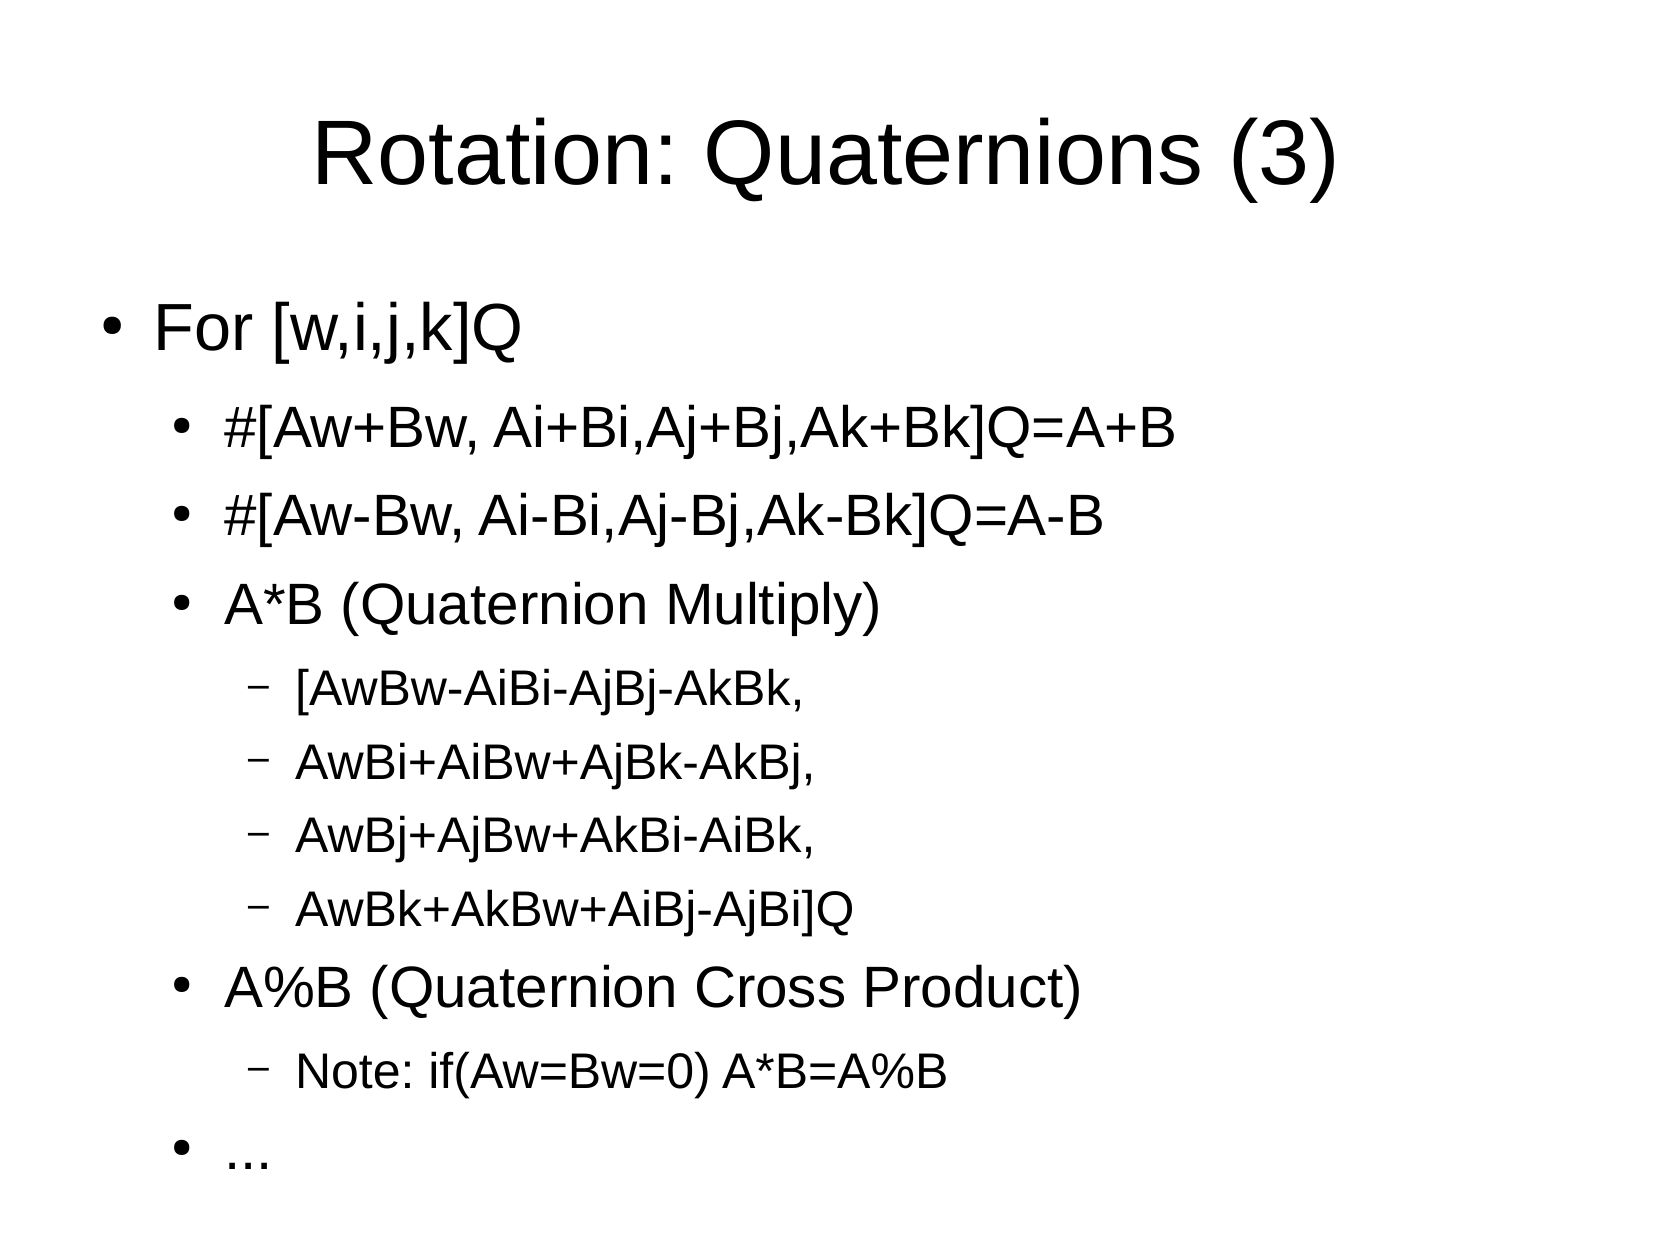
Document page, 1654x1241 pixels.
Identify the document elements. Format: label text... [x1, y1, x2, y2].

title Rotation: Quaternions (3) [82, 56, 1571, 250]
list For [w,i,j,k]Q #[Aw+Bw, Ai+Bi,Aj+Bj,Ak+Bk]Q=A+B #[Aw-Bw, Ai-Bi,Aj-Bj,Ak-Bk]Q=A-B A*B (Quaternion Multiply) [AwBw-AiBi-AjBj-AkBk, AwBi+AiBw+AjBk-AkBj, AwBj+AjBw+AkBi-AiBk, AwBk+AkBw+AiBj-AjBi]Q A%B (Quaternion Cross Product) Note: if(Aw=Bw=0) A*B=A%B ... [82, 290, 1571, 1180]
